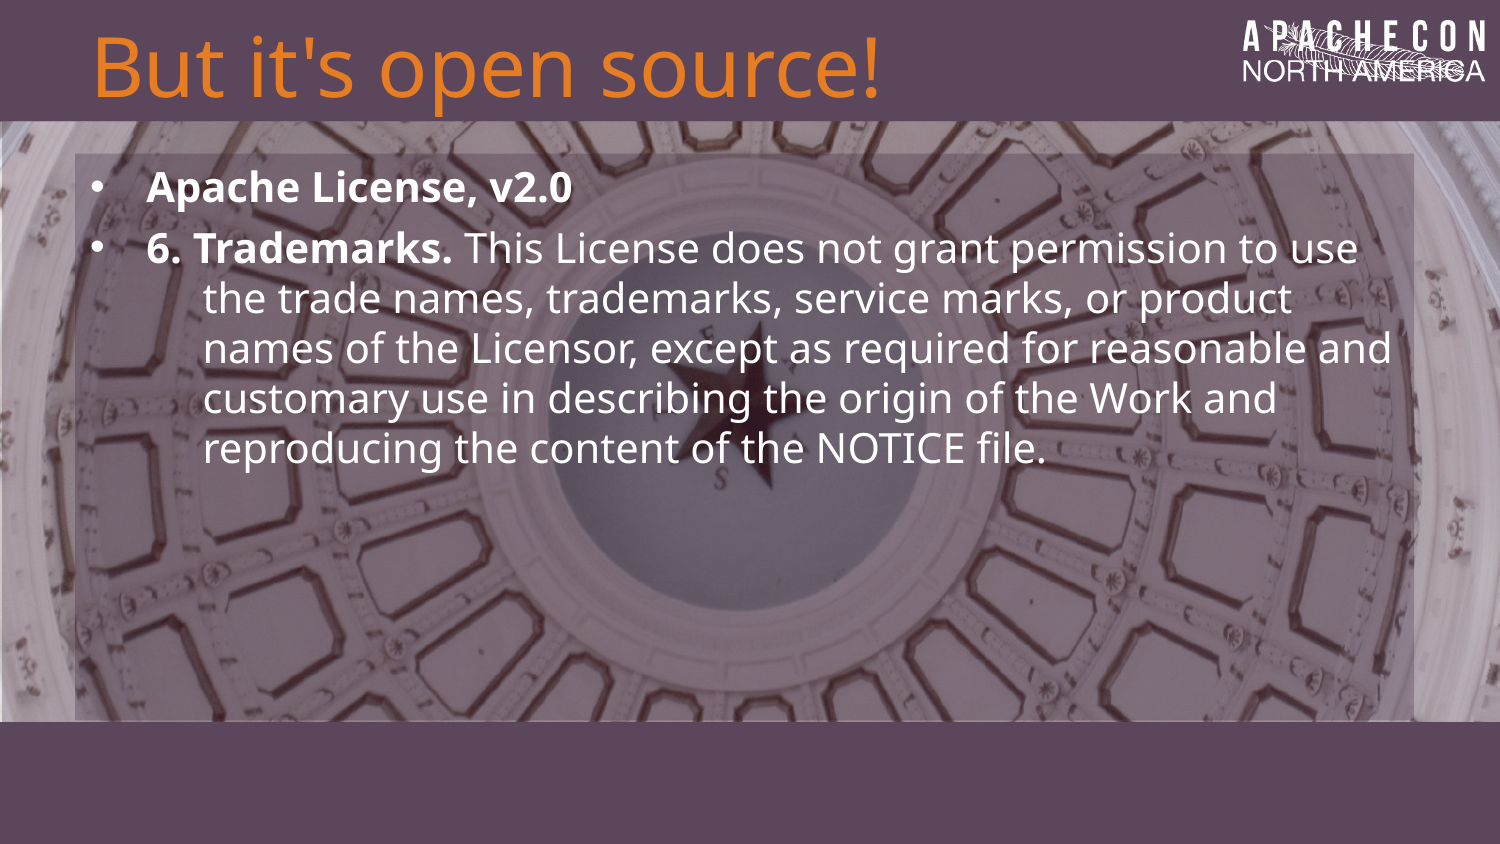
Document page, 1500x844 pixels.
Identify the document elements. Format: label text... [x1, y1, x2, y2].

picture [0, 0, 1500, 844]
text_box But it's open source! [75, 6, 1116, 107]
text_box Apache License, v2.0 6. Trademarks. This License does not grant permission to use the trade names, trademarks, service marks, or product names of the Licensor, except as required for reasonable and customary use in describing the origin of the Work and reproducing the content of the NOTICE file. [75, 153, 1415, 721]
